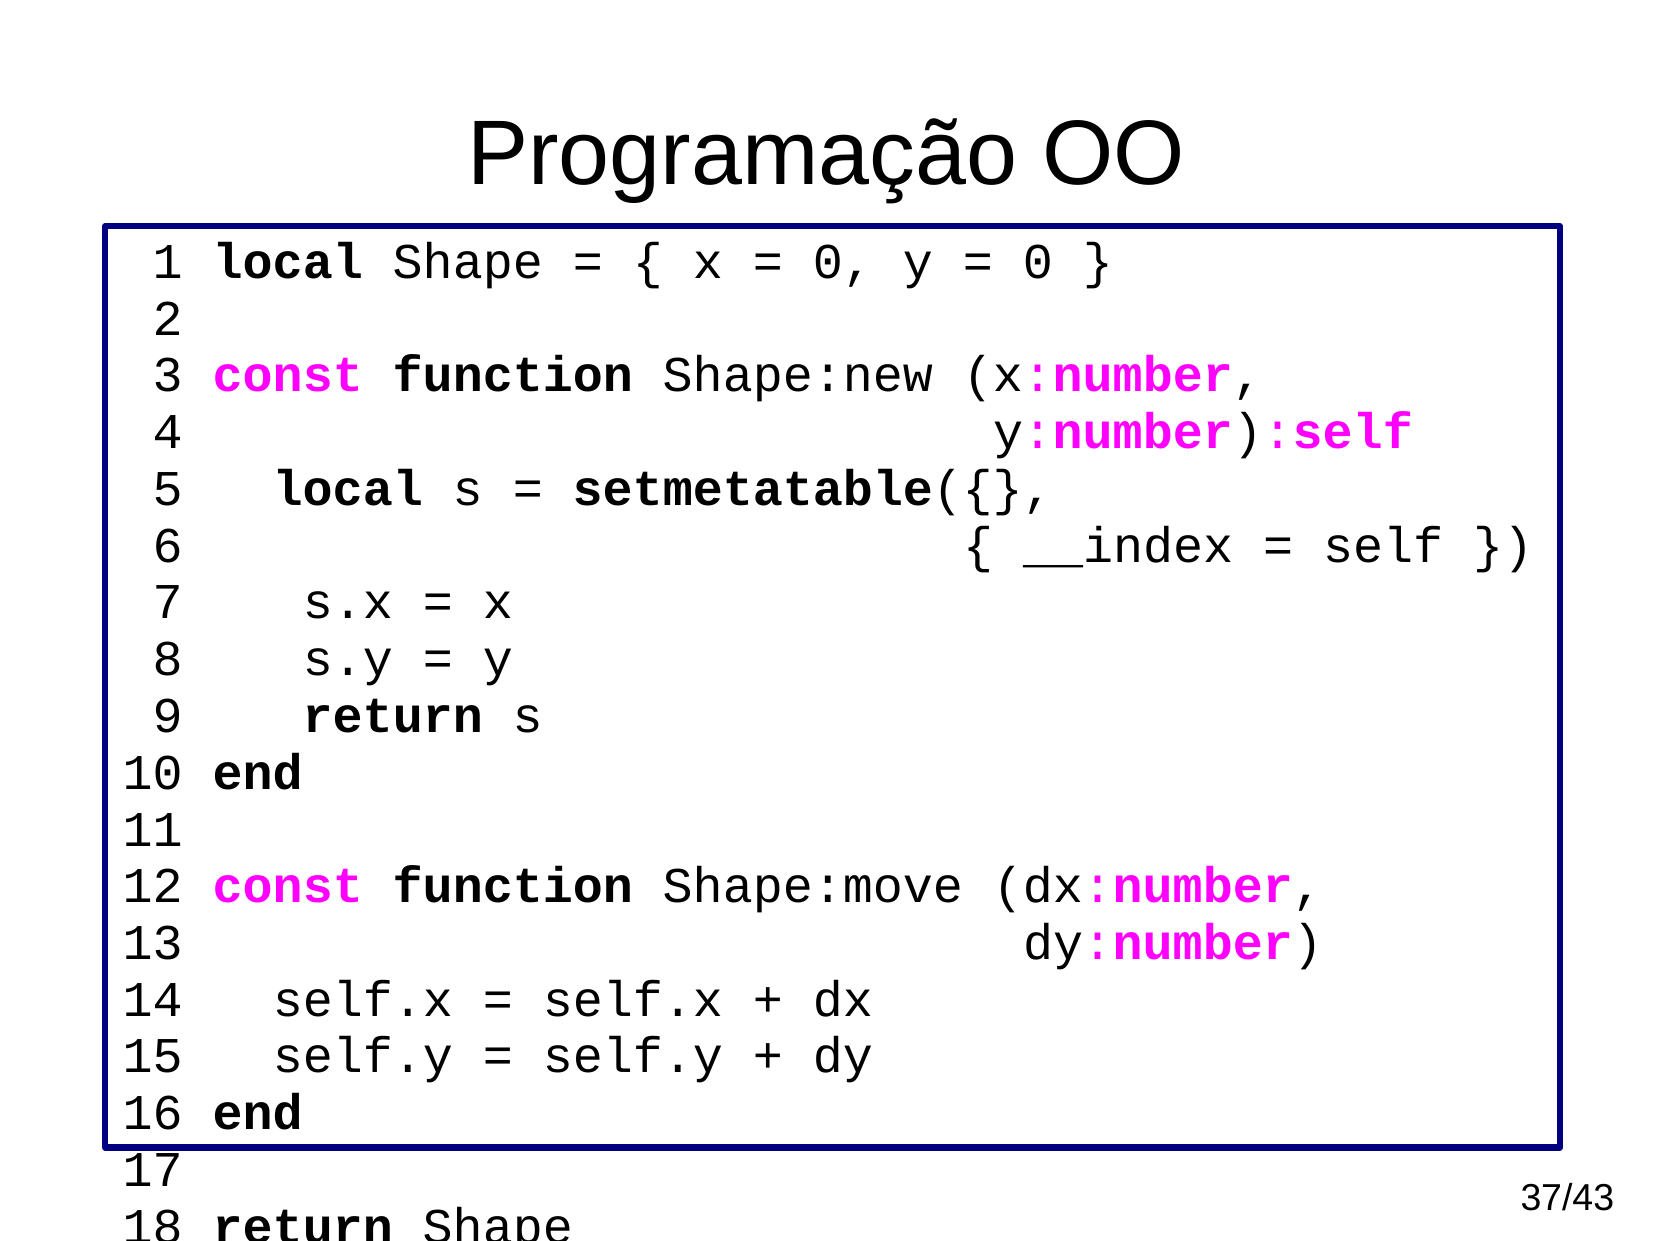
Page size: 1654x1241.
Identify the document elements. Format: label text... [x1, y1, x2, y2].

text_box 1 local Shape = { x = 0, y = 0 } 2 3 const function Shape:new (x:number, 4 y:number):self 5 local s = setmetatable({}, 6 { __index = self }) 7 s.x = x 8 s.y = y 9 return s 10 end 11 12 const function Shape:move (dx:number, 13 dy:number) 14 self.x = self.x + dx 15 self.y = self.y + dy 16 end 17 18 return Shape [105, 226, 1561, 1148]
text_box 37/43 [1495, 1168, 1630, 1239]
title Programação OO [82, 49, 1571, 257]
